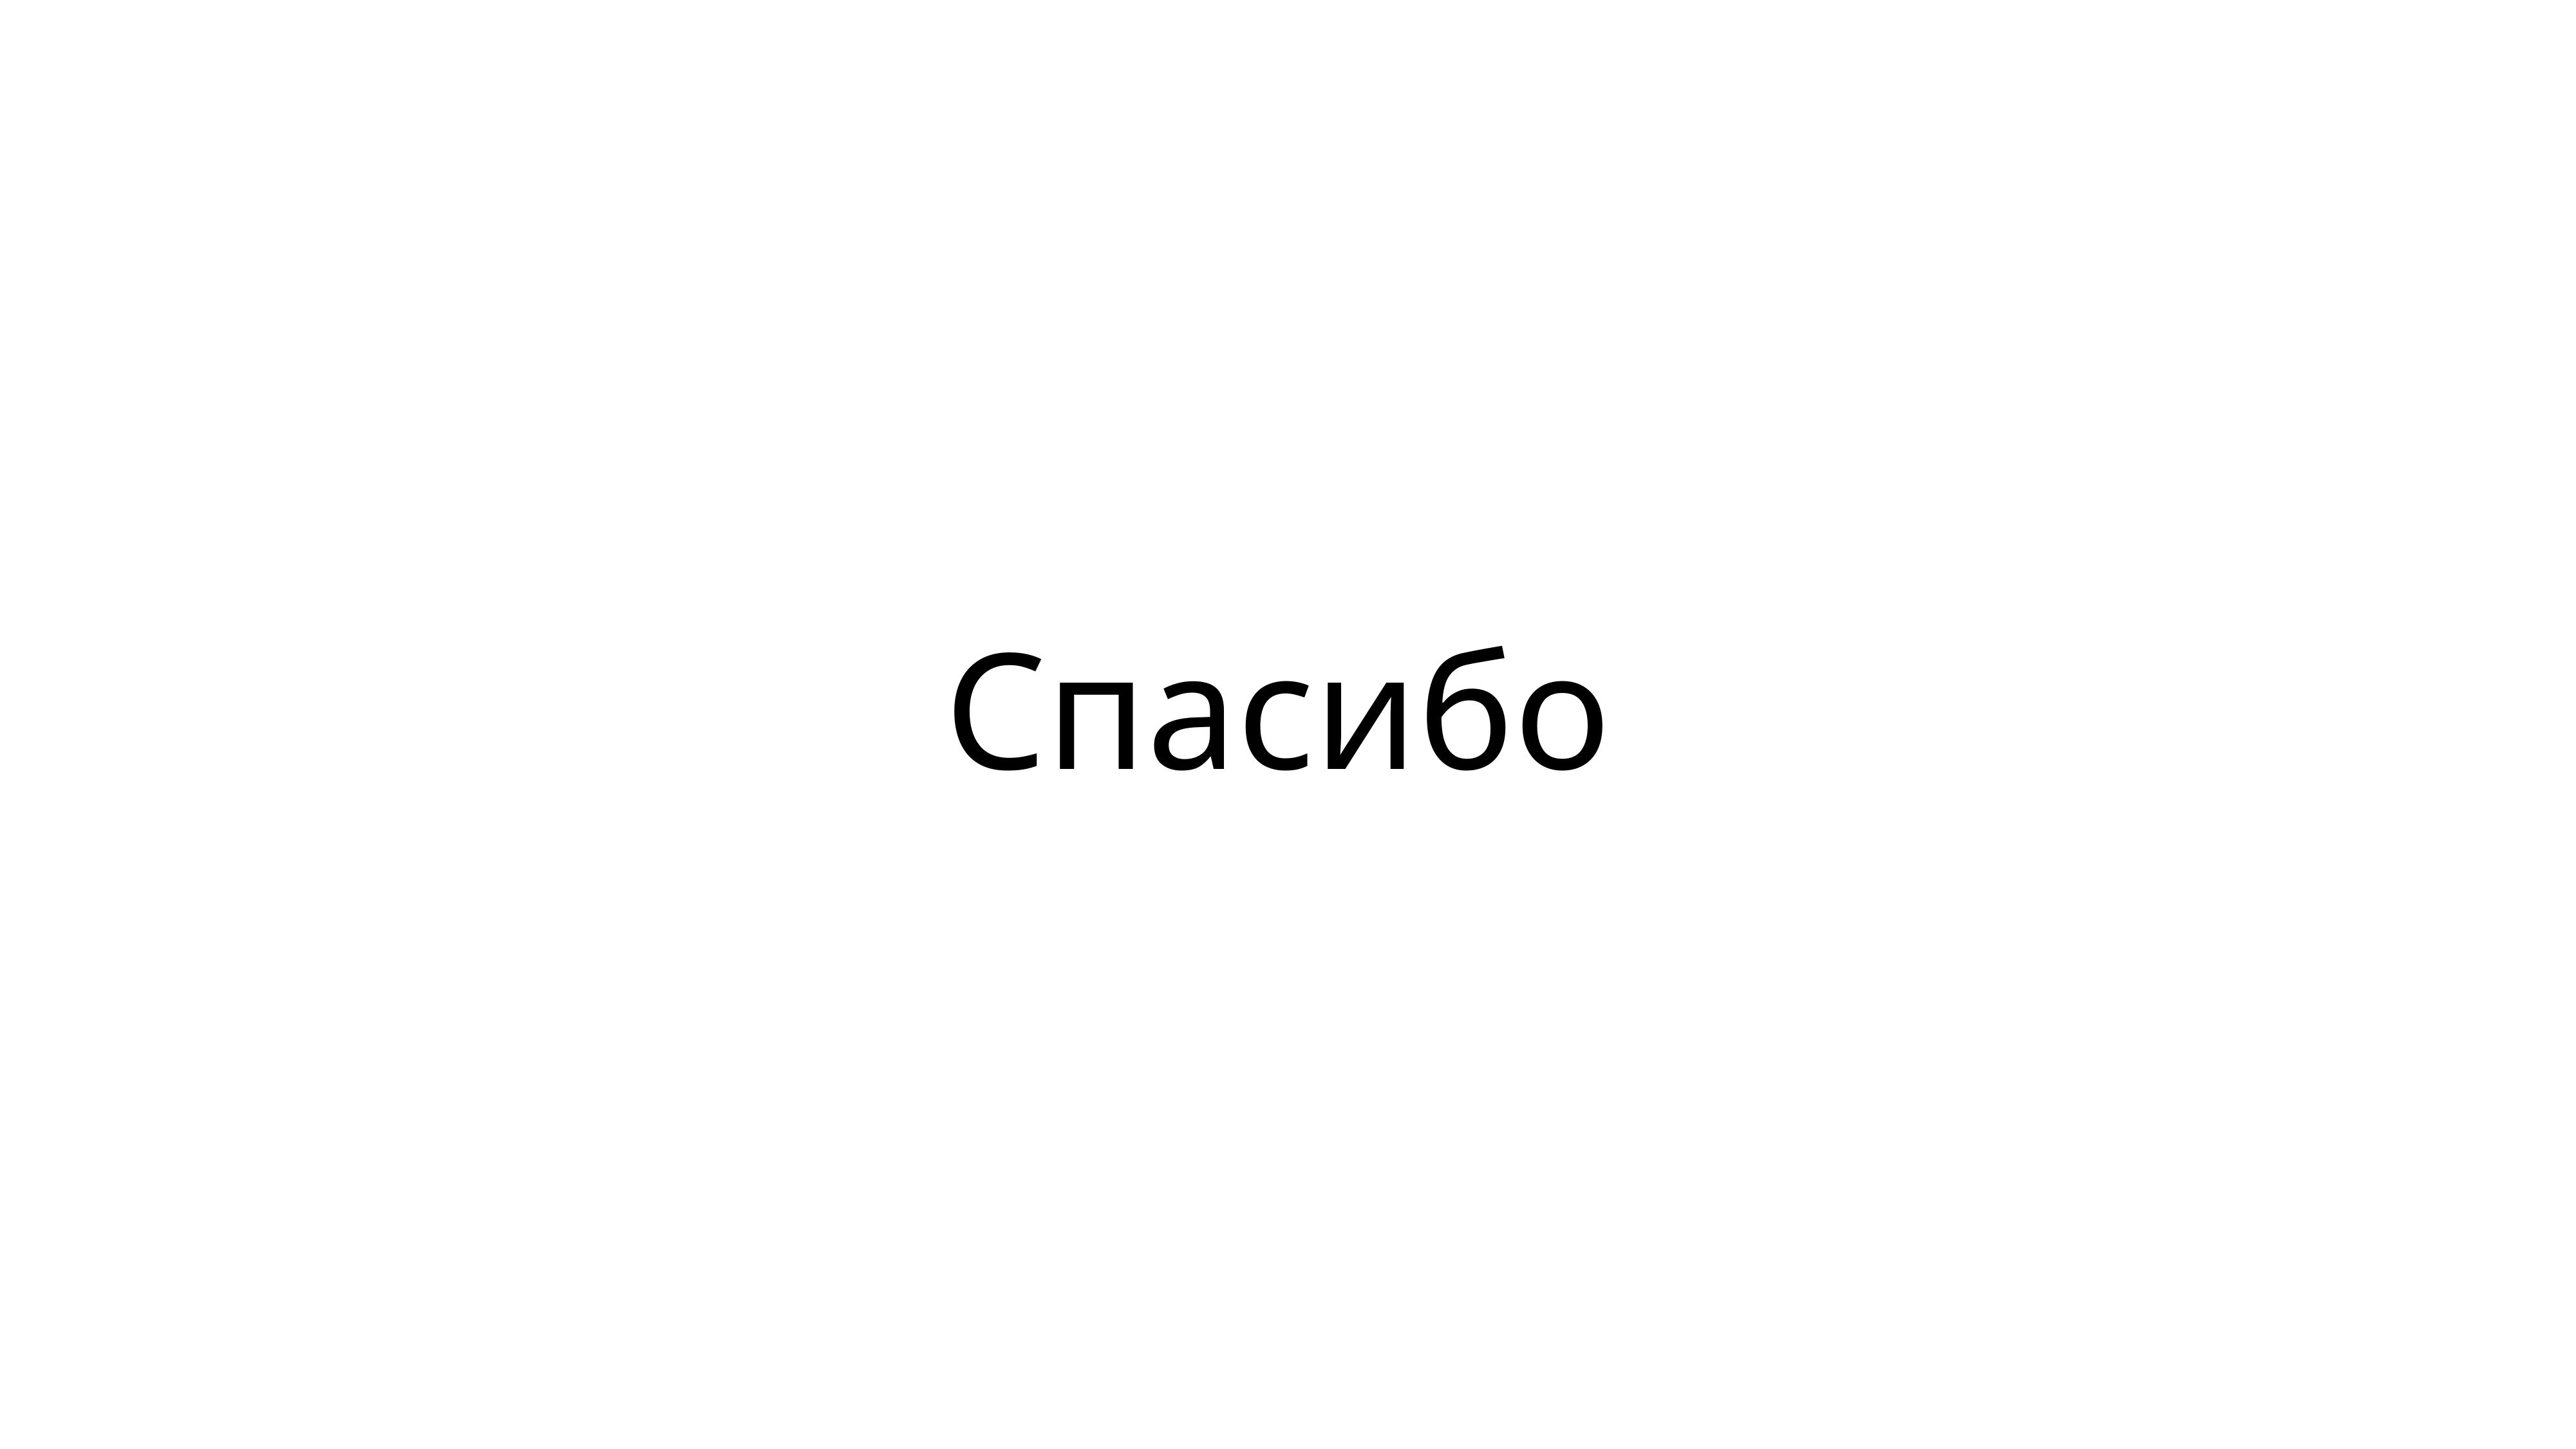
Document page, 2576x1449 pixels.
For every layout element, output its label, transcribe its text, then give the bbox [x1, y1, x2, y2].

title Спасибо [310, 321, 2246, 1088]
